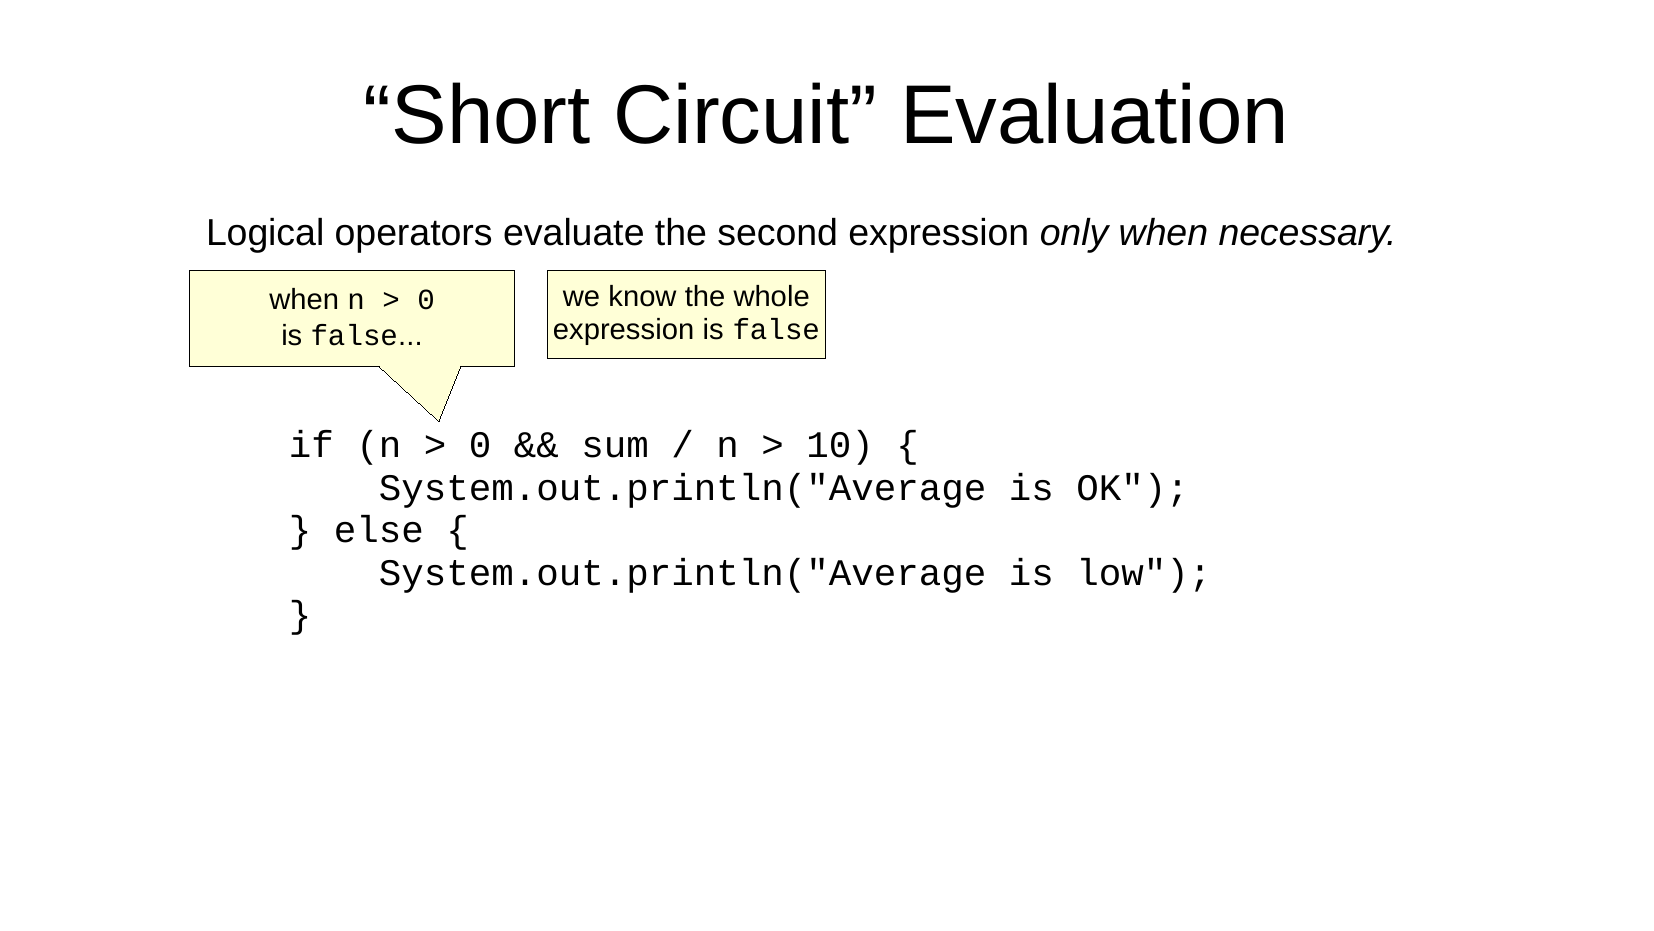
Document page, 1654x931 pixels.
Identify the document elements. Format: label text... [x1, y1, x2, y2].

text_box when n > 0 is false... [189, 270, 515, 422]
text_box if (n > 0 && sum / n > 10) { System.out.println("Average is OK"); } else { System.out.println("Average is low"); } [273, 419, 1227, 647]
title “Short Circuit” Evaluation [82, 37, 1571, 193]
text_box Logical operators evaluate the second expression only when necessary. [191, 203, 1412, 261]
text_box we know the whole expression is false [547, 270, 826, 359]
